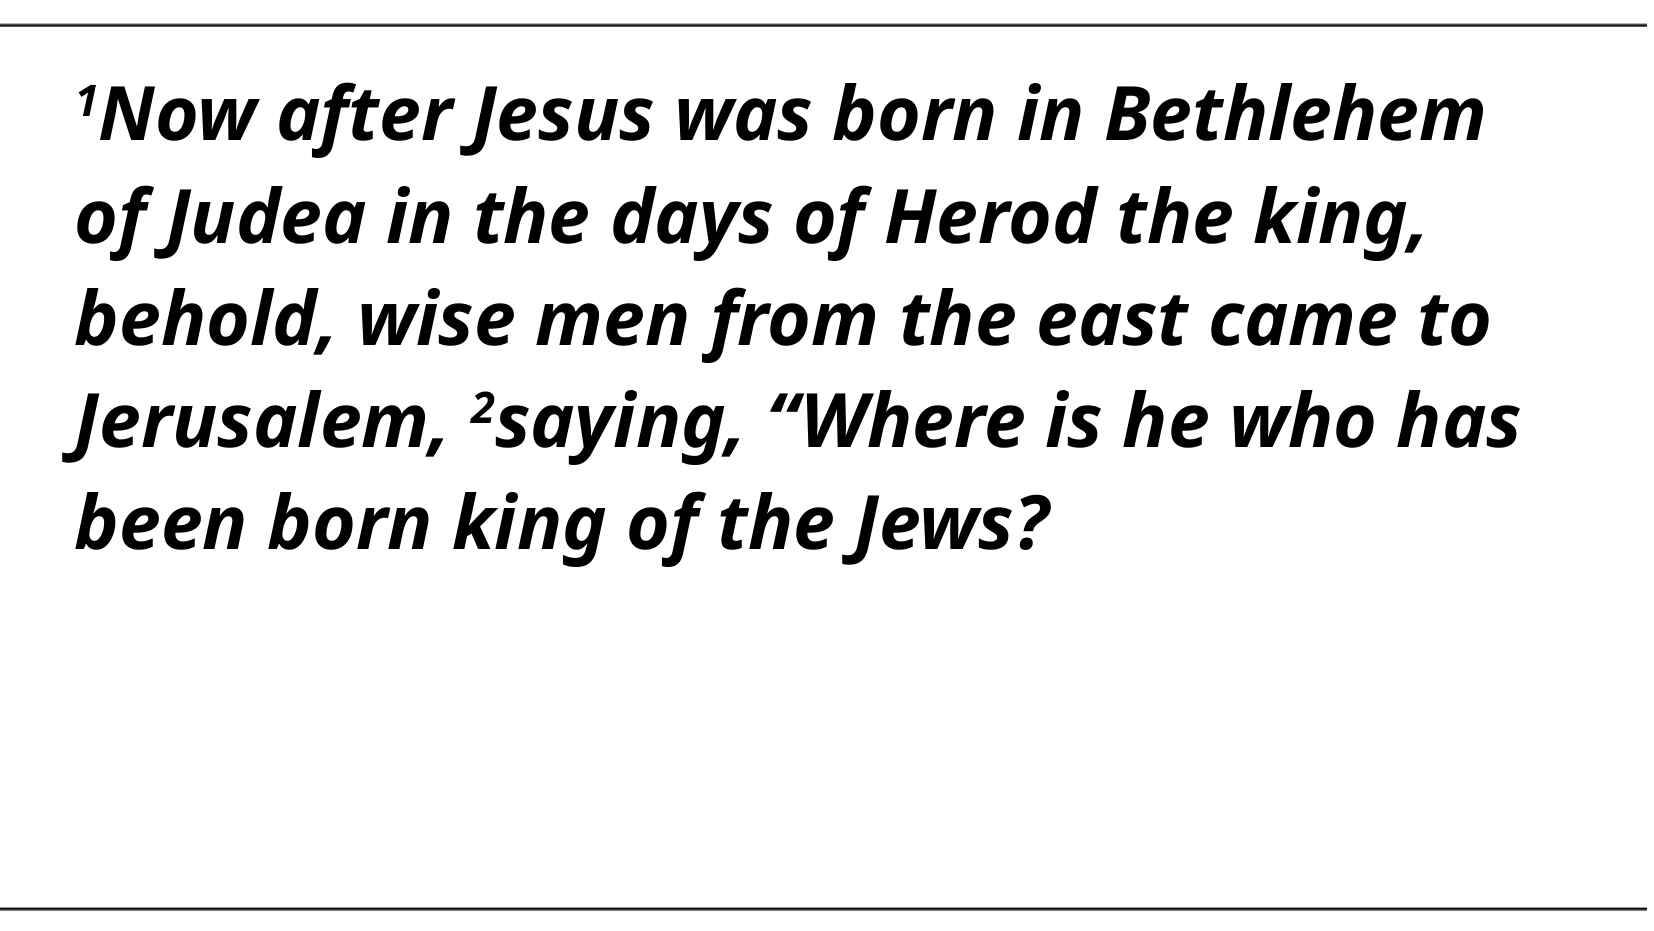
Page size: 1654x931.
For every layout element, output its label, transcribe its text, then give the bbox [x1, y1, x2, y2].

picture [0, 2, 1647, 931]
text_box 1Now after Jesus was born in Bethlehem of Judea in the days of Herod the king, behold, wise men from the east came to Jerusalem, 2saying, “Where is he who has been born king of the Jews? [60, 53, 1591, 567]
